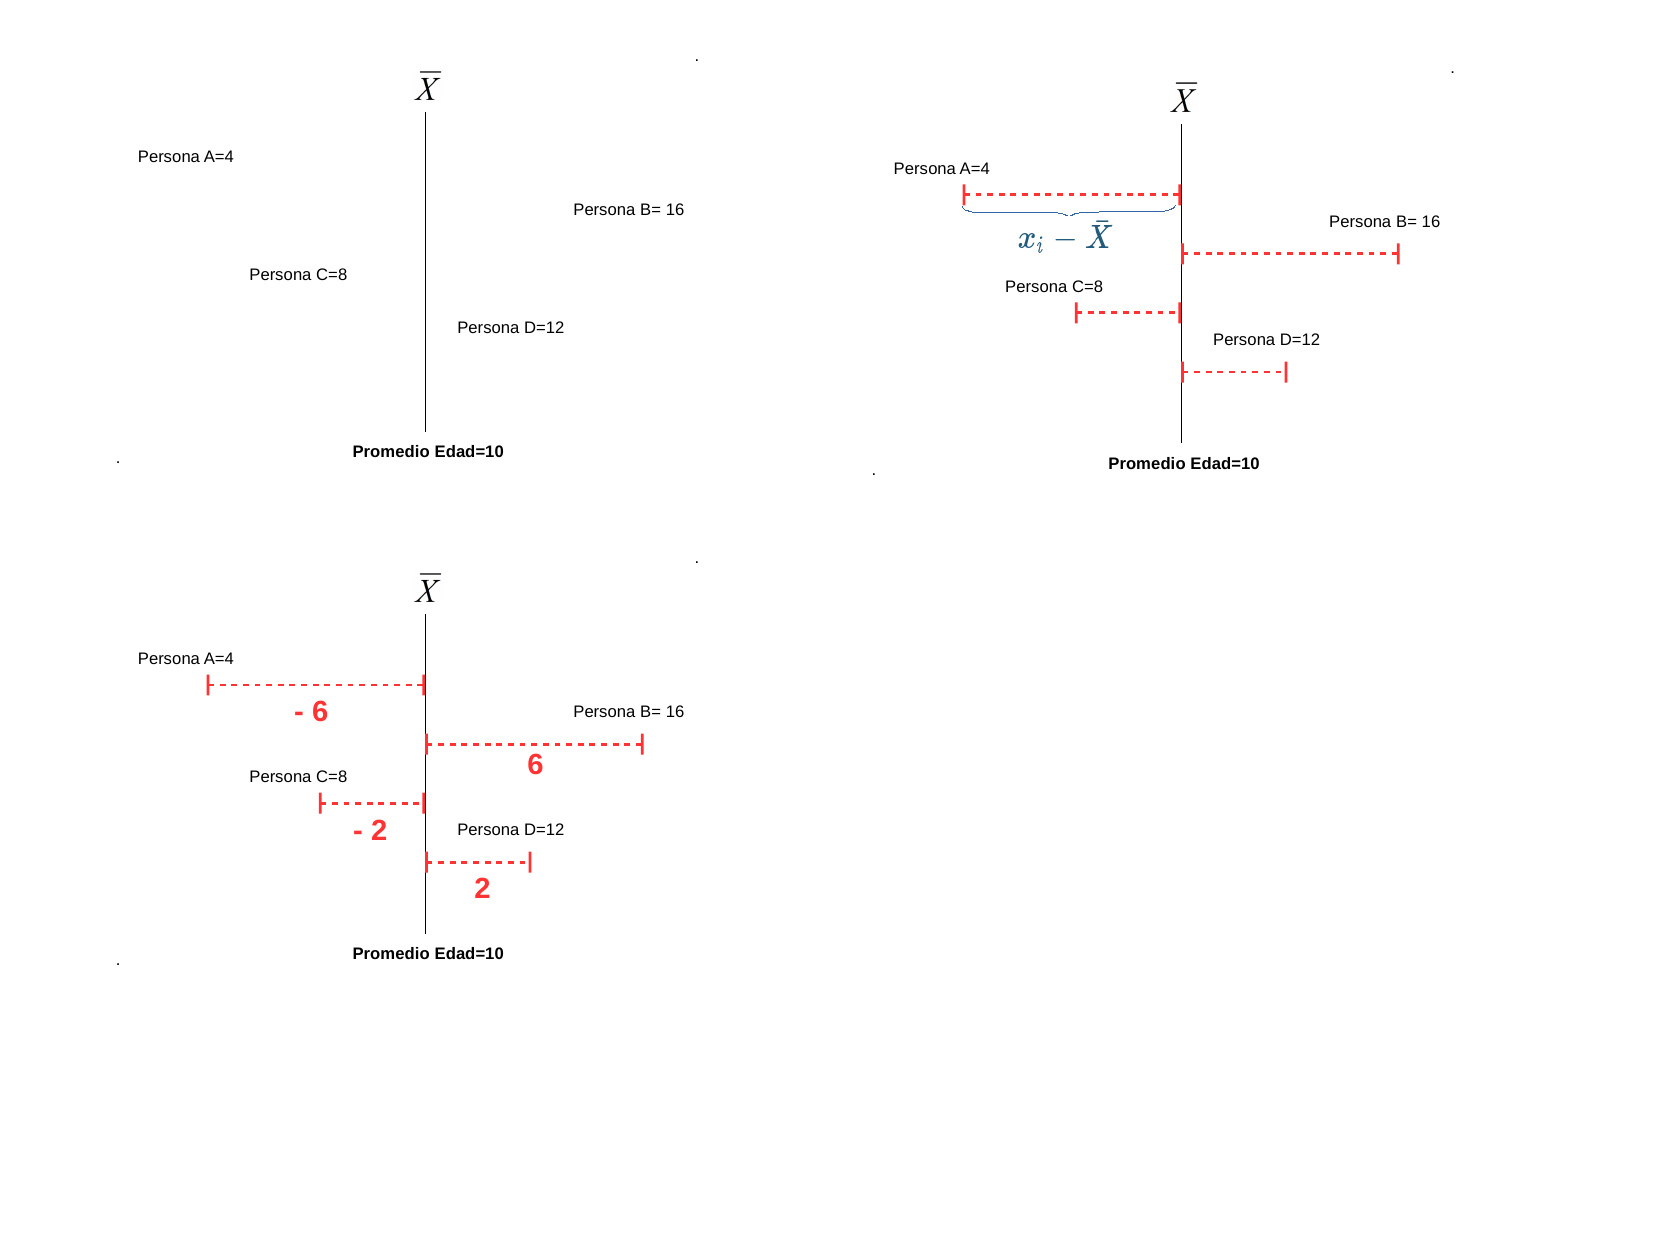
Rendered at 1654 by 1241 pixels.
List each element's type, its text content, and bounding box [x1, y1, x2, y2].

text_box Promedio Edad=10 [312, 437, 544, 467]
text_box Persona D=12 [437, 814, 585, 845]
text_box Persona A=4 [70, 141, 302, 172]
text_box Persona C=8 [183, 761, 414, 792]
text_box Persona D=12 [437, 312, 585, 343]
text_box - 2 [336, 815, 396, 845]
text_box Persona A=4 [70, 643, 302, 674]
picture [1169, 80, 1199, 113]
text_box . [106, 944, 130, 975]
text_box . [685, 543, 709, 573]
text_box Persona C=8 [938, 271, 1170, 302]
text_box - 6 [277, 696, 337, 727]
text_box . [106, 442, 130, 473]
text_box Persona B= 16 [513, 696, 745, 727]
text_box 2 [448, 874, 508, 904]
text_box Promedio Edad=10 [1068, 448, 1300, 479]
text_box 6 [501, 750, 562, 780]
text_box . [685, 41, 709, 71]
picture [1012, 216, 1123, 255]
picture [413, 69, 443, 101]
text_box Persona B= 16 [513, 194, 745, 225]
text_box Persona B= 16 [1269, 206, 1501, 237]
text_box Promedio Edad=10 [312, 938, 544, 969]
text_box Persona C=8 [183, 259, 414, 290]
picture [413, 571, 443, 603]
text_box Persona D=12 [1192, 324, 1341, 355]
text_box . [1440, 53, 1465, 83]
text_box Persona A=4 [826, 153, 1058, 184]
text_box . [862, 454, 886, 485]
